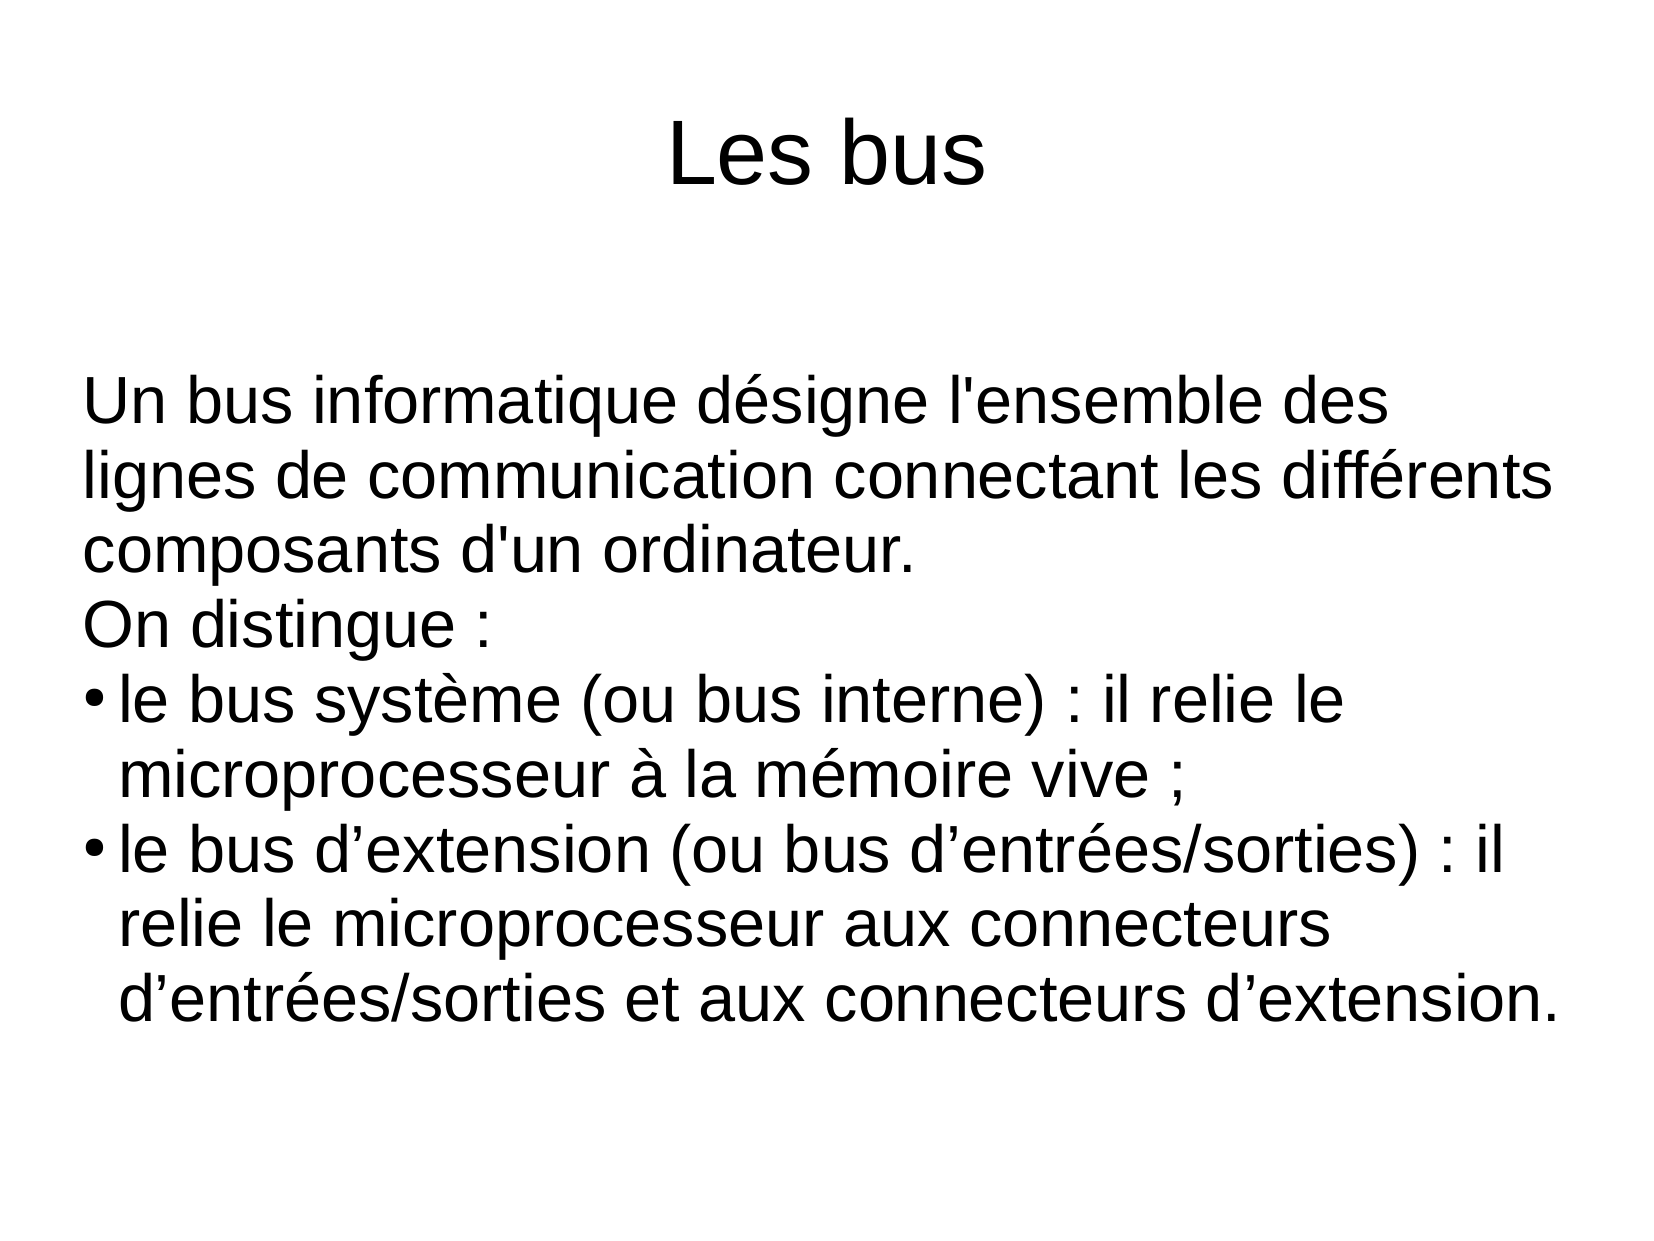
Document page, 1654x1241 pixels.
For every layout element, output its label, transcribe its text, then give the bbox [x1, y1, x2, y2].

subtitle Un bus informatique désigne l'ensemble des lignes de communication connectant les différents composants d'un ordinateur. On distingue : le bus système (ou bus interne) : il relie le microprocesseur à la mémoire vive ; le bus d’extension (ou bus d’entrées/sorties) : il relie le microprocesseur aux connecteurs d’entrées/sorties et aux connecteurs d’extension. [82, 290, 1571, 1109]
title Les bus [82, 49, 1571, 257]
